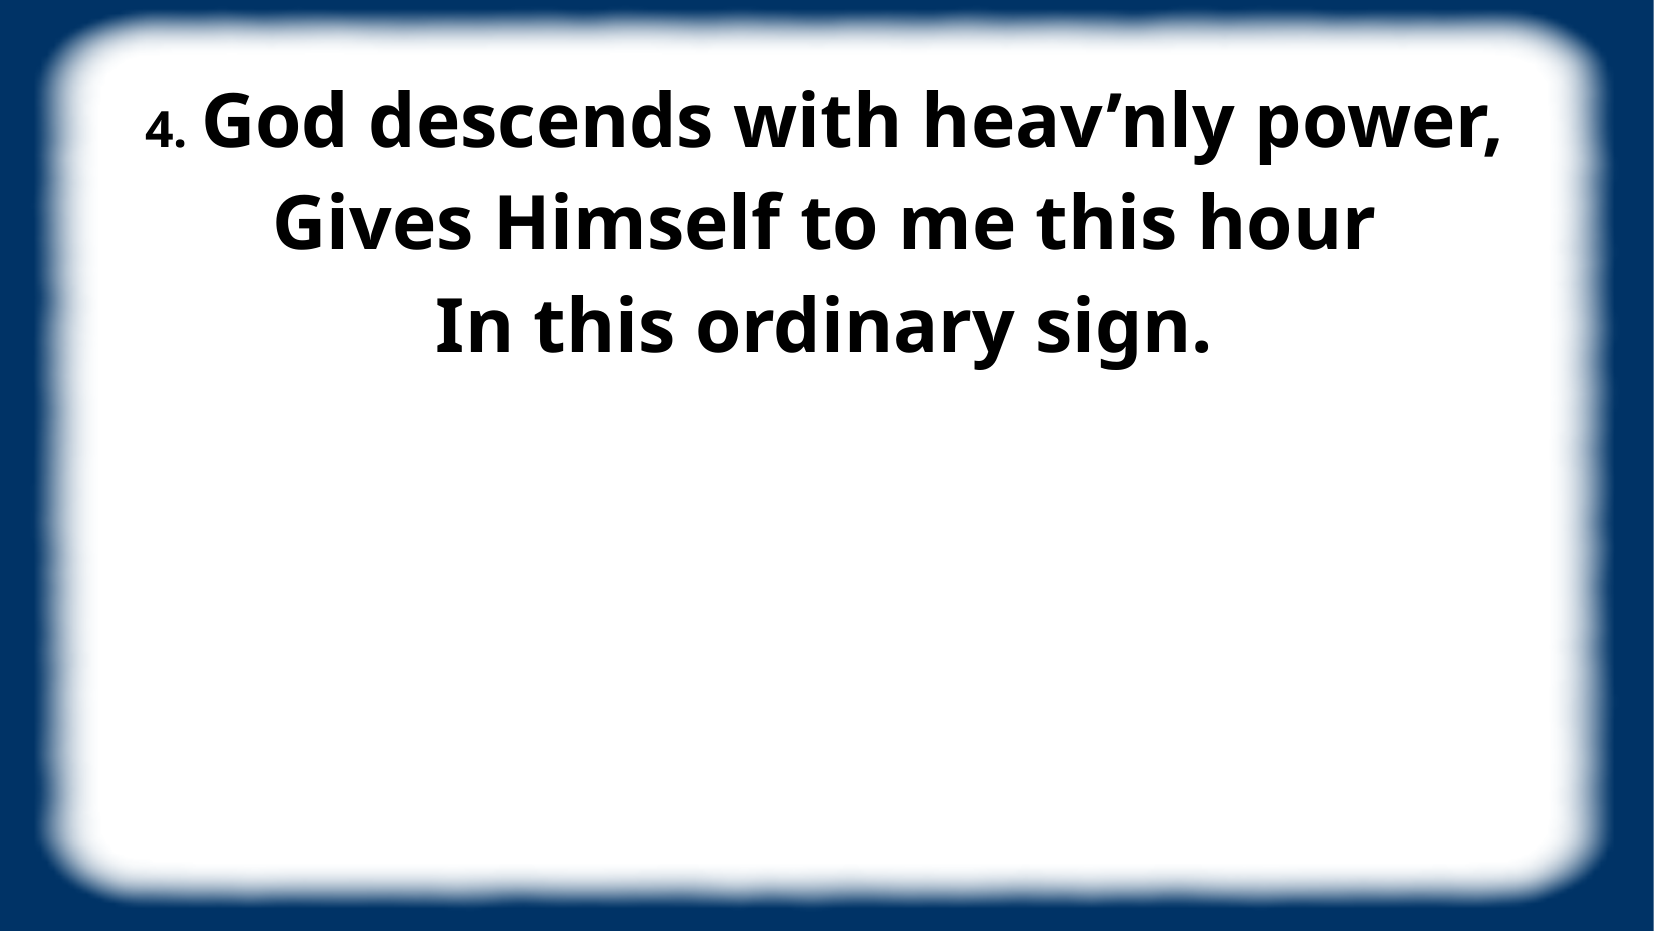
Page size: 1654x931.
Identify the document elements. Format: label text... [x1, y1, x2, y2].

text_box 4. God descends with heav’nly power, Gives Himself to me this hour In this ordinary sign. [105, 60, 1546, 391]
picture [0, 0, 1654, 931]
